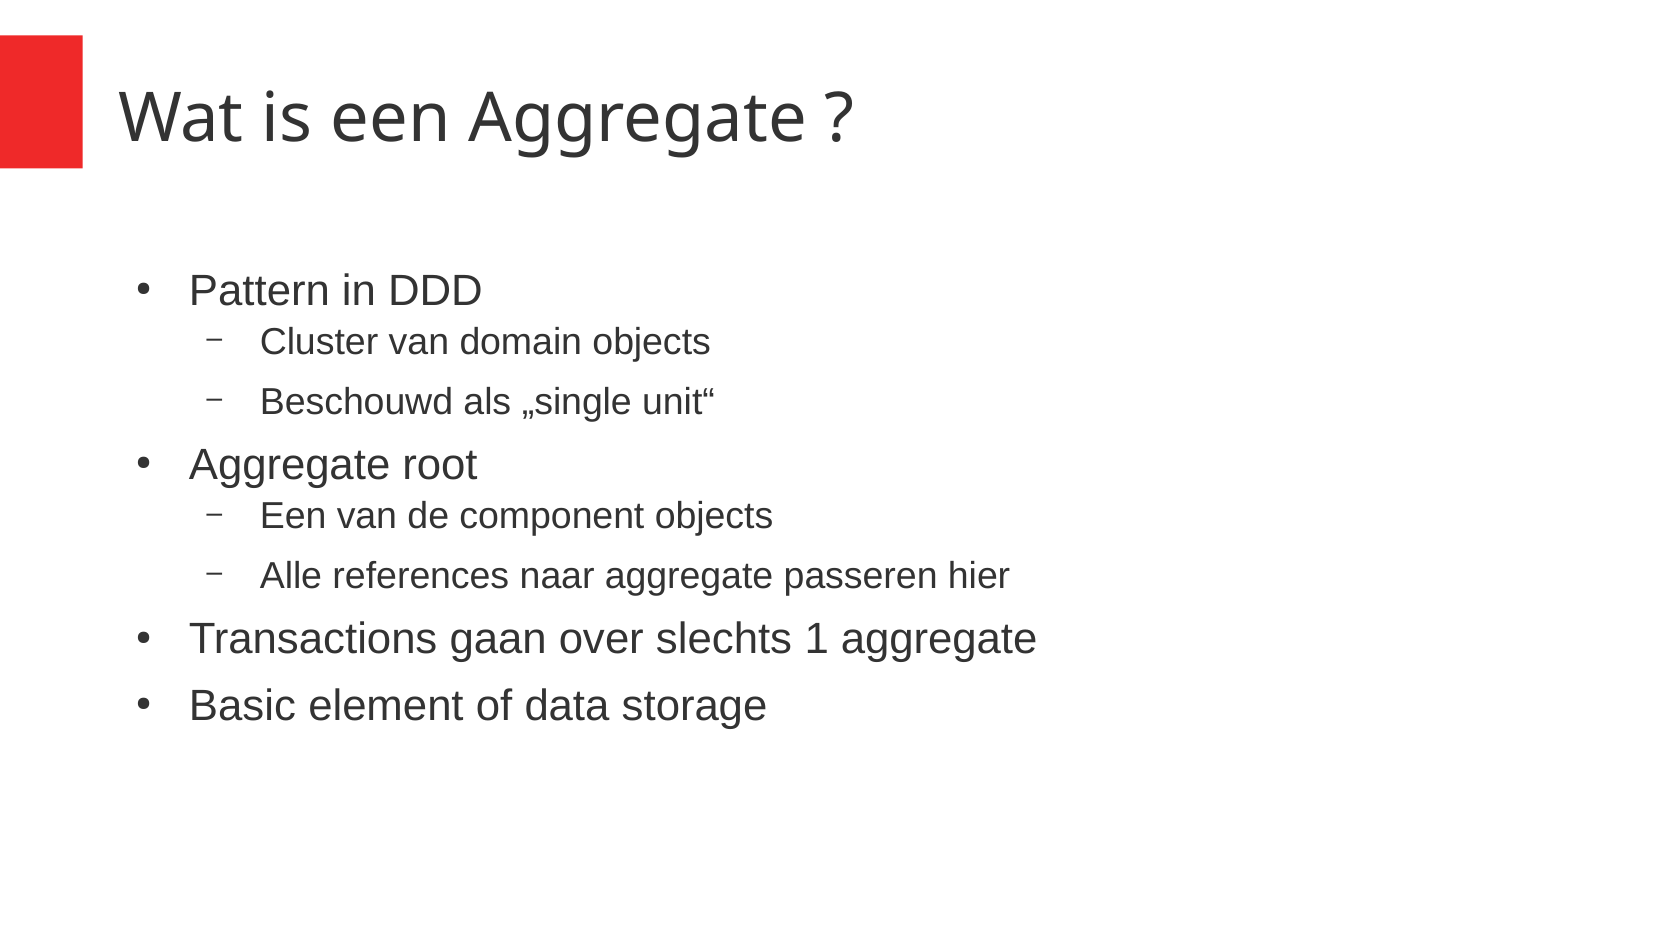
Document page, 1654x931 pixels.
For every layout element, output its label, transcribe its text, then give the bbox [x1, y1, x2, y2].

title Wat is een Aggregate ? [118, 37, 1571, 193]
list Pattern in DDD Cluster van domain objects Beschouwd als „single unit“ Aggregate root Een van de component objects Alle references naar aggregate passeren hier Transactions gaan over slechts 1 aggregate Basic element of data storage [118, 265, 1536, 806]
